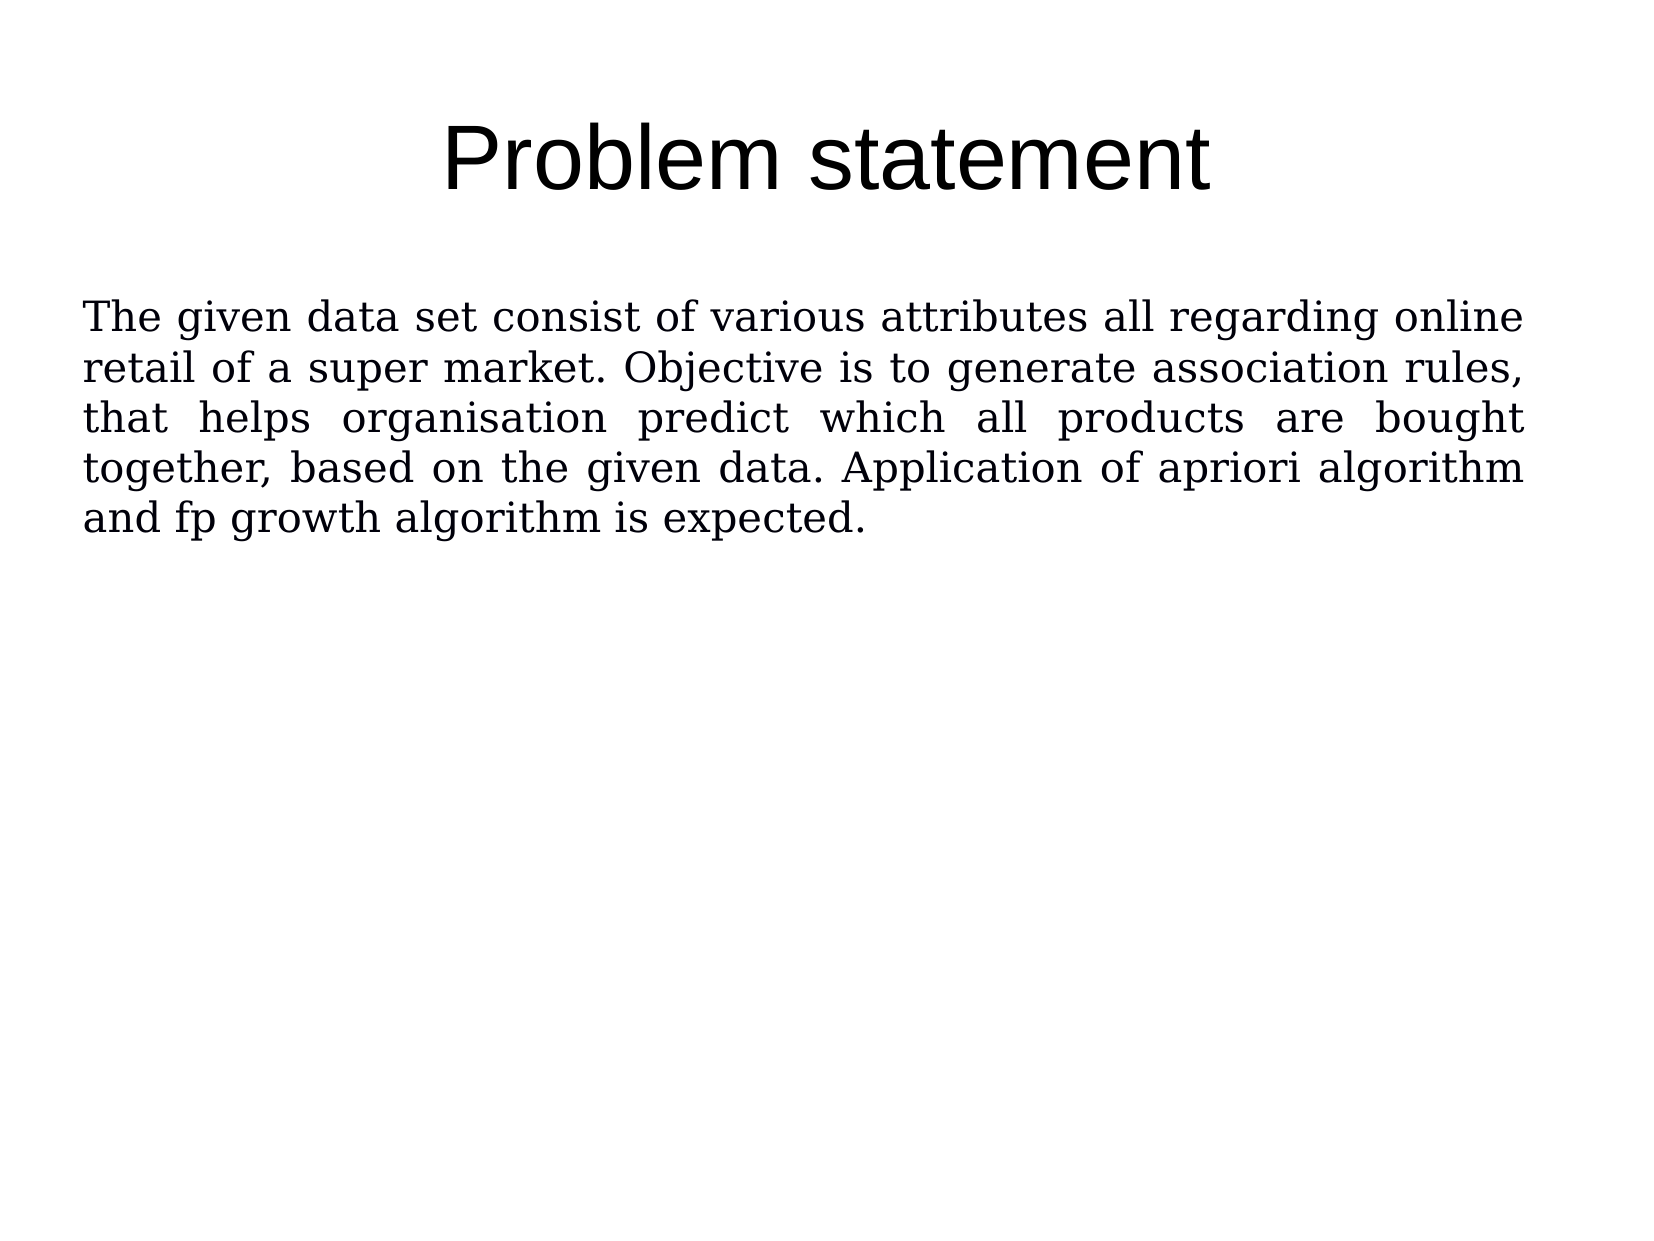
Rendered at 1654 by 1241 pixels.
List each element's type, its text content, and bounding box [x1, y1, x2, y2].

title Problem statement [82, 49, 1571, 257]
list The given data set consist of various attributes all regarding online retail of a super market. Objective is to generate association rules, that helps organisation predict which all products are bought together, based on the given data. Application of apriori algorithm and fp growth algorithm is expected. [82, 290, 1571, 1010]
